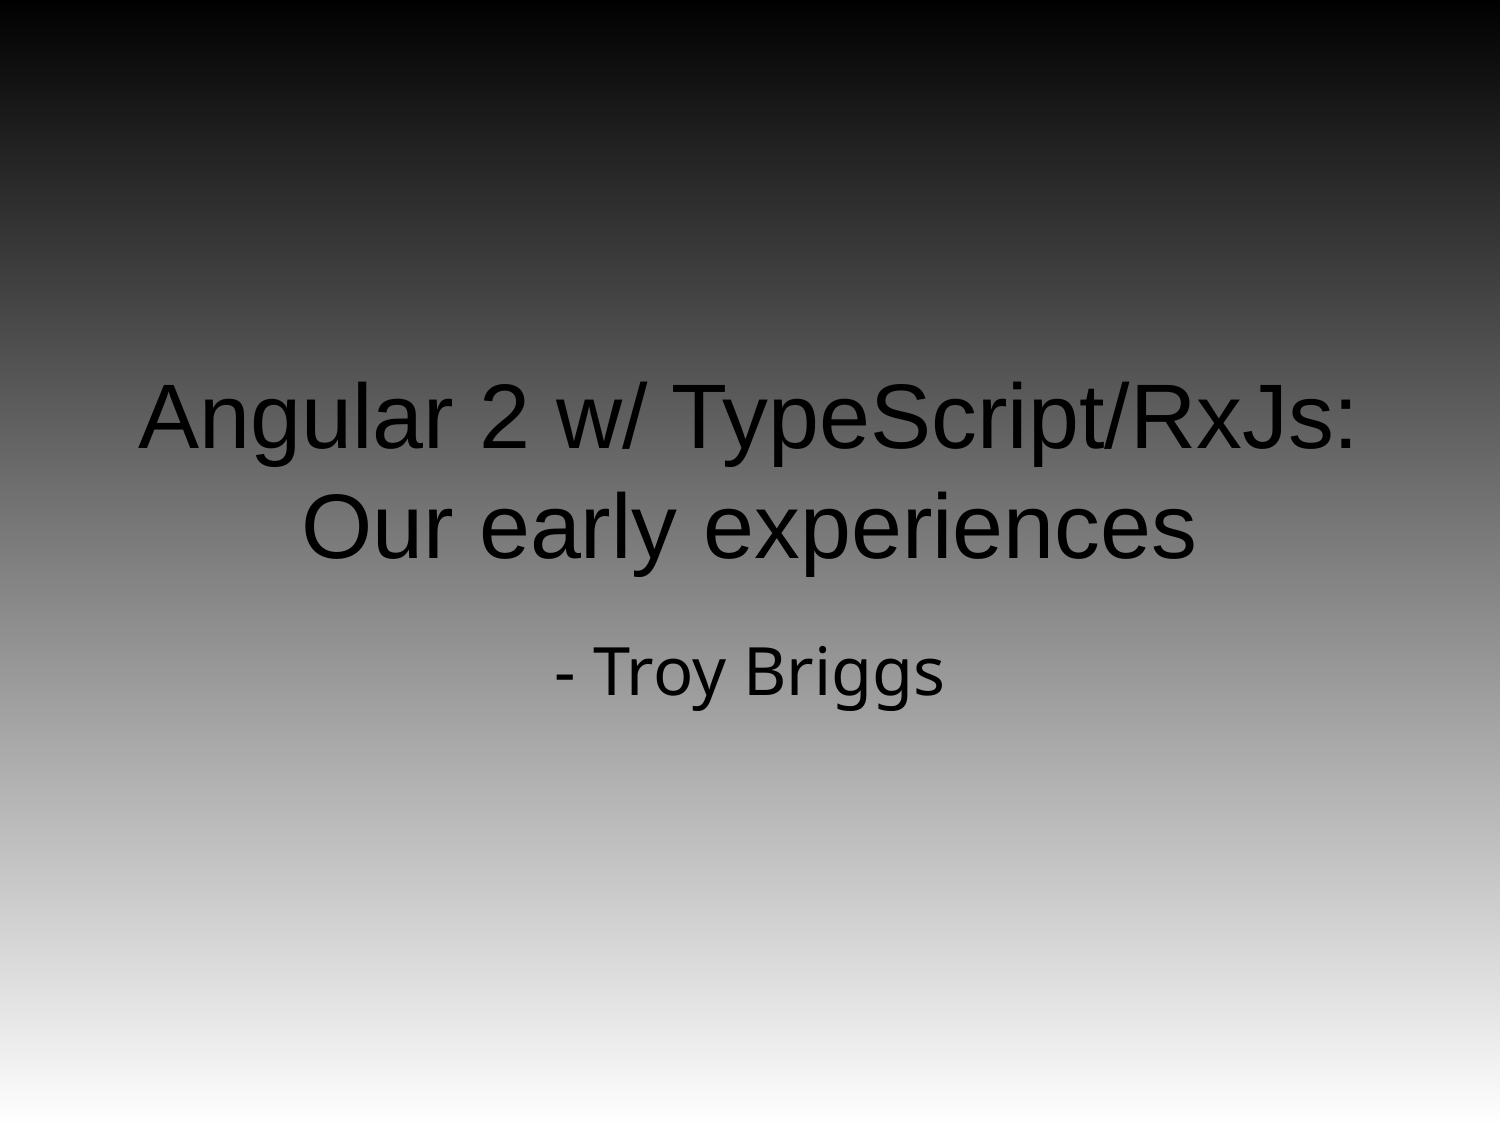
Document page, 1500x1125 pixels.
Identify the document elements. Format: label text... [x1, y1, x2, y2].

title Angular 2 w/ TypeScript/RxJs: Our early experiences [112, 349, 1388, 591]
list - Troy Briggs [0, 629, 1500, 1125]
